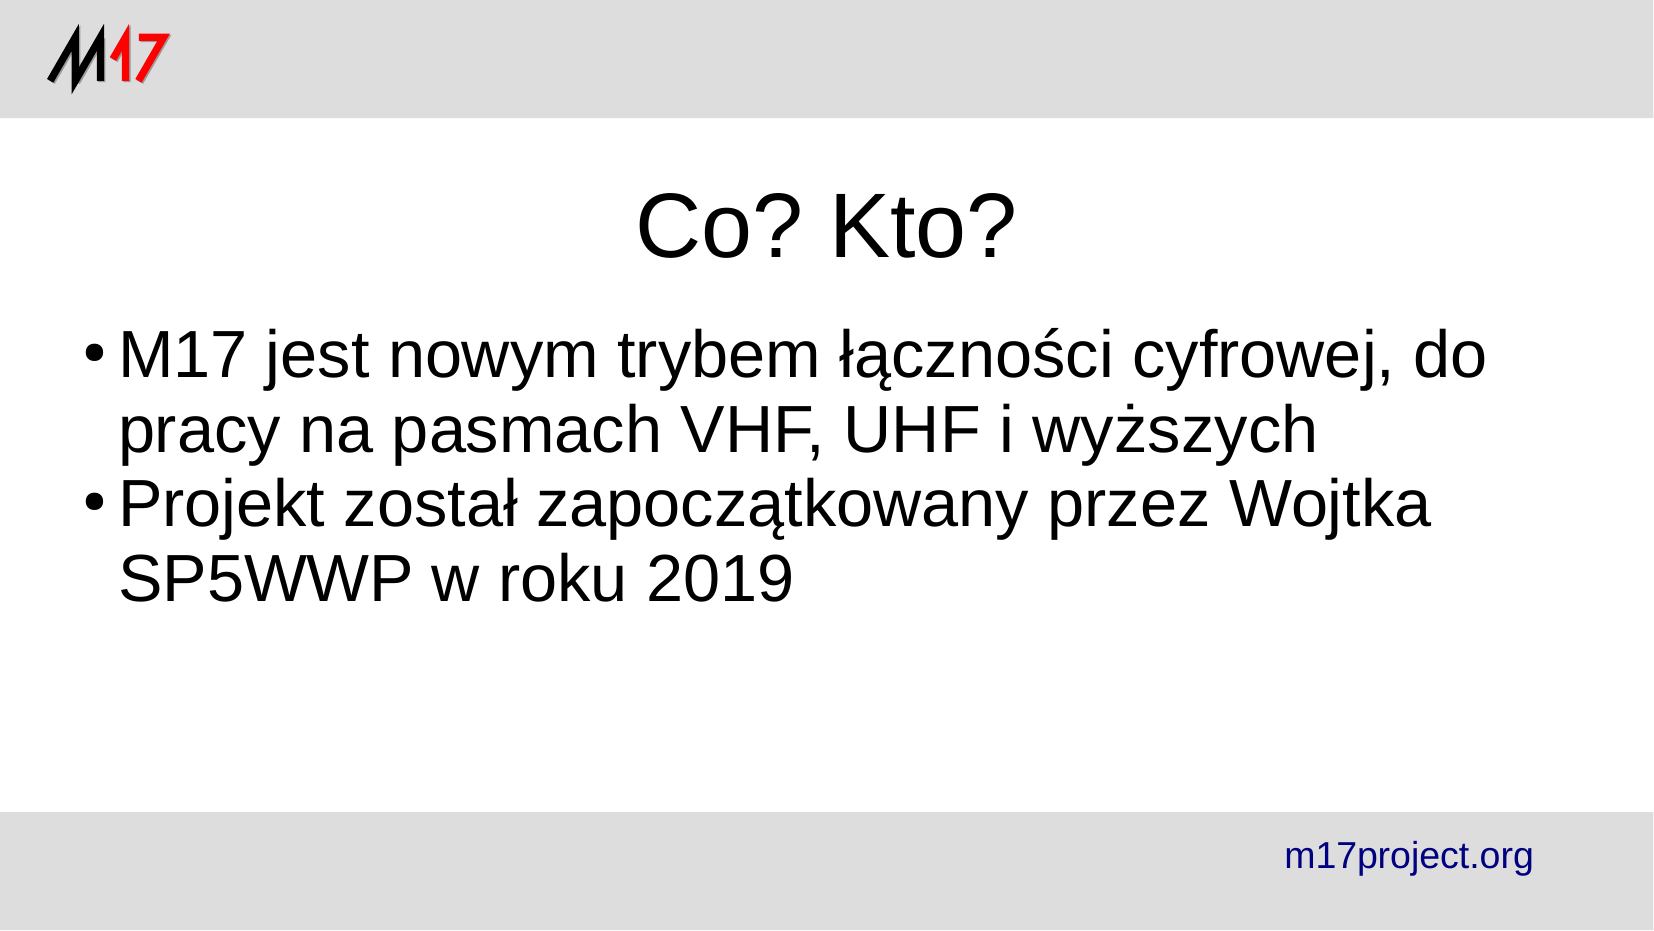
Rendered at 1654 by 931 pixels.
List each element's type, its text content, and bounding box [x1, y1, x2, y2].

title Co? Kto? [82, 147, 1571, 303]
text_box m17project.org [1269, 826, 1654, 897]
text_box [0, 812, 1654, 931]
picture [39, 16, 178, 102]
subtitle M17 jest nowym trybem łączności cyfrowej, do pracy na pasmach VHF, UHF i wyższych Projekt został zapoczątkowany przez Wojtka SP5WWP w roku 2019 [82, 316, 1571, 812]
text_box [0, 0, 1654, 119]
